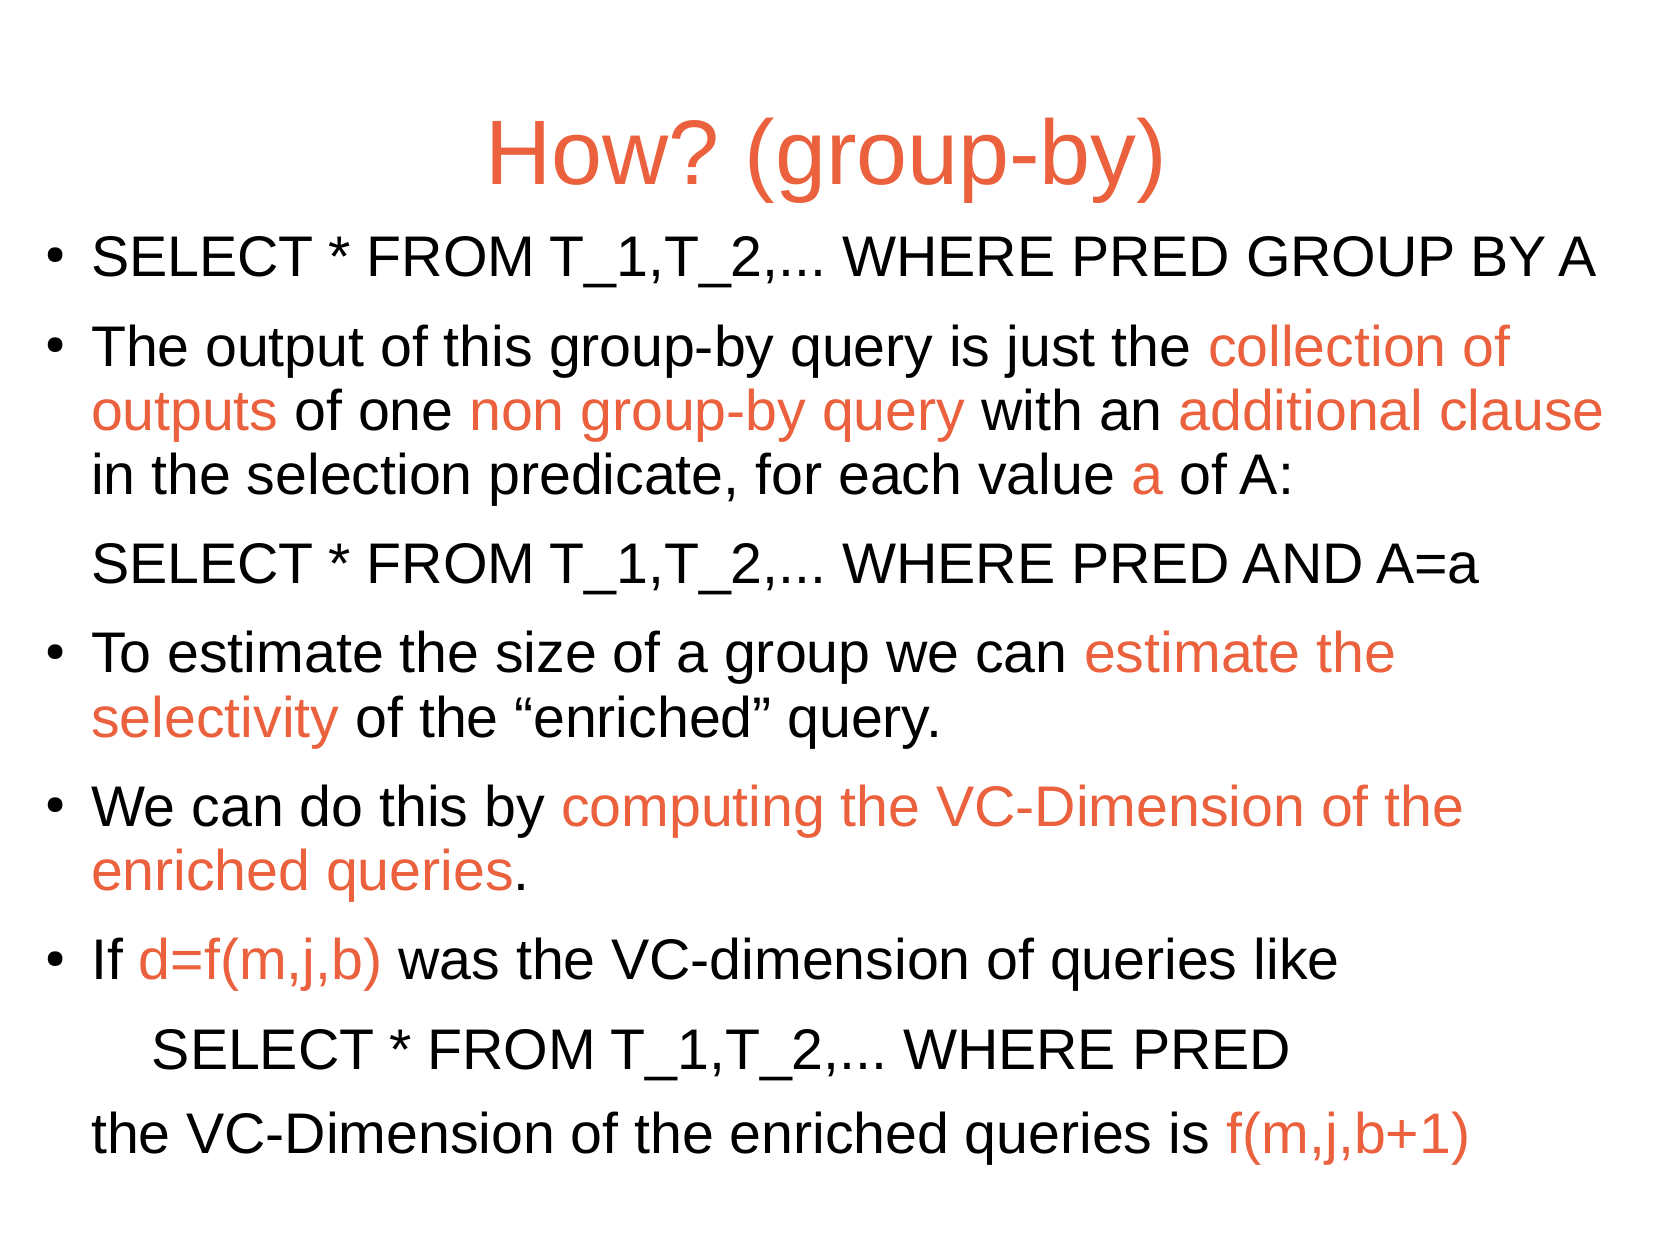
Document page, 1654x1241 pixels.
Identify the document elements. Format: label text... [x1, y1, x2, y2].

title How? (group-by) [82, 49, 1571, 225]
list SELECT * FROM T_1,T_2,... WHERE PRED GROUP BY A The output of this group-by query is just the collection of outputs of one non group-by query with an additional clause in the selection predicate, for each value a of A: SELECT * FROM T_1,T_2,... WHERE PRED AND A=a To estimate the size of a group we can estimate the selectivity of the “enriched” query. We can do this by computing the VC-Dimension of the enriched queries. If d=f(m,j,b) was the VC-dimension of queries like SELECT * FROM T_1,T_2,... WHERE PRED the VC-Dimension of the enriched queries is f(m,j,b+1) [30, 225, 1636, 1186]
